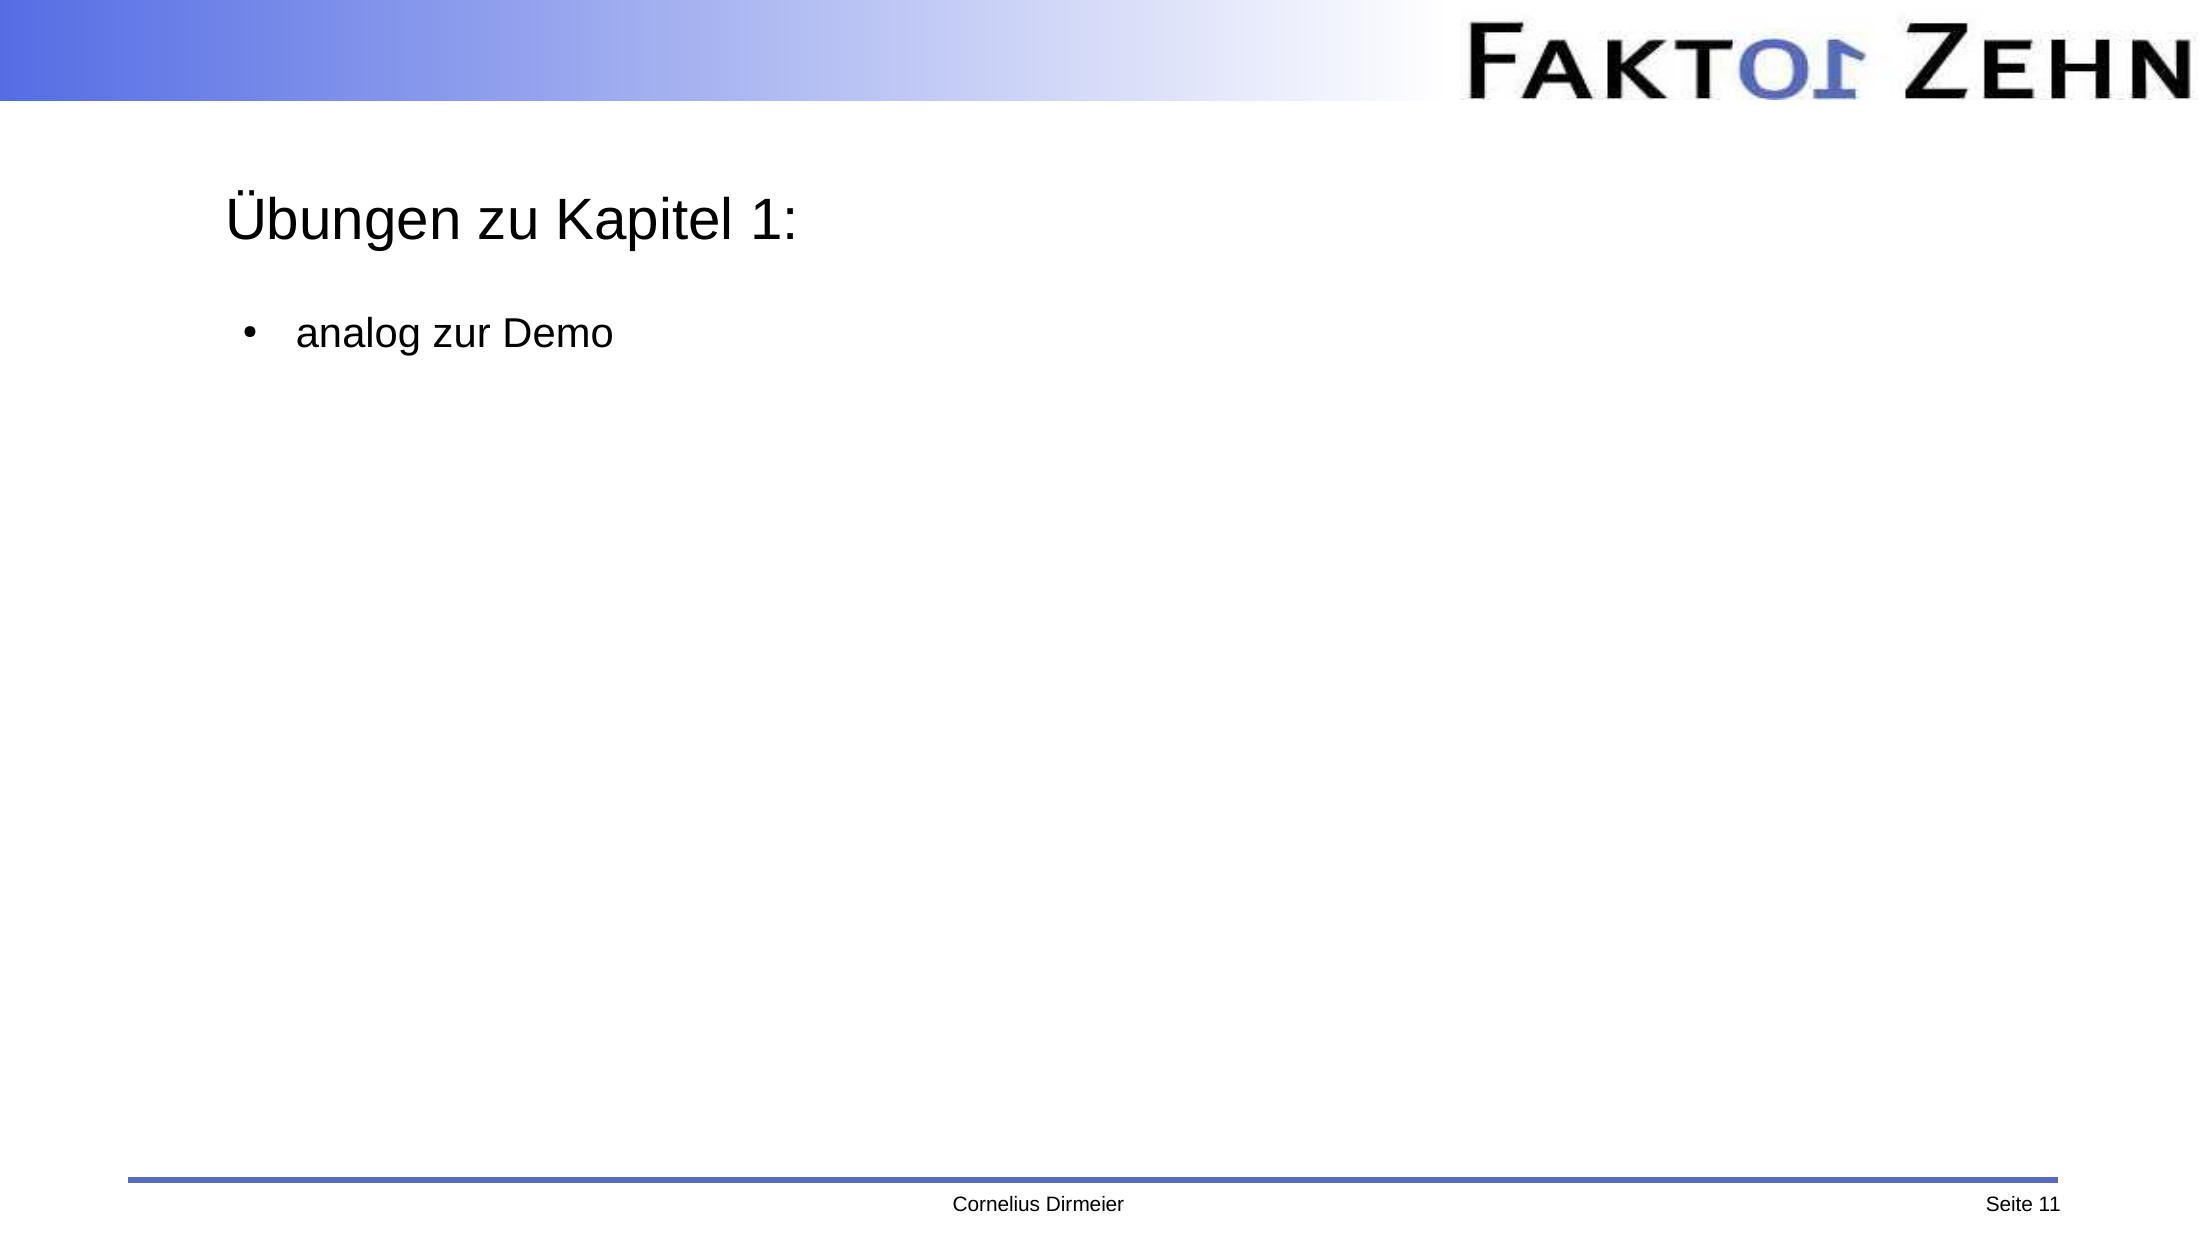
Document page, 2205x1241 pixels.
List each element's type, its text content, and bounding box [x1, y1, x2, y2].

title Übungen zu Kapitel 1: [225, 142, 1981, 296]
list analog zur Demo [225, 310, 1981, 1078]
picture [1460, 7, 2202, 100]
